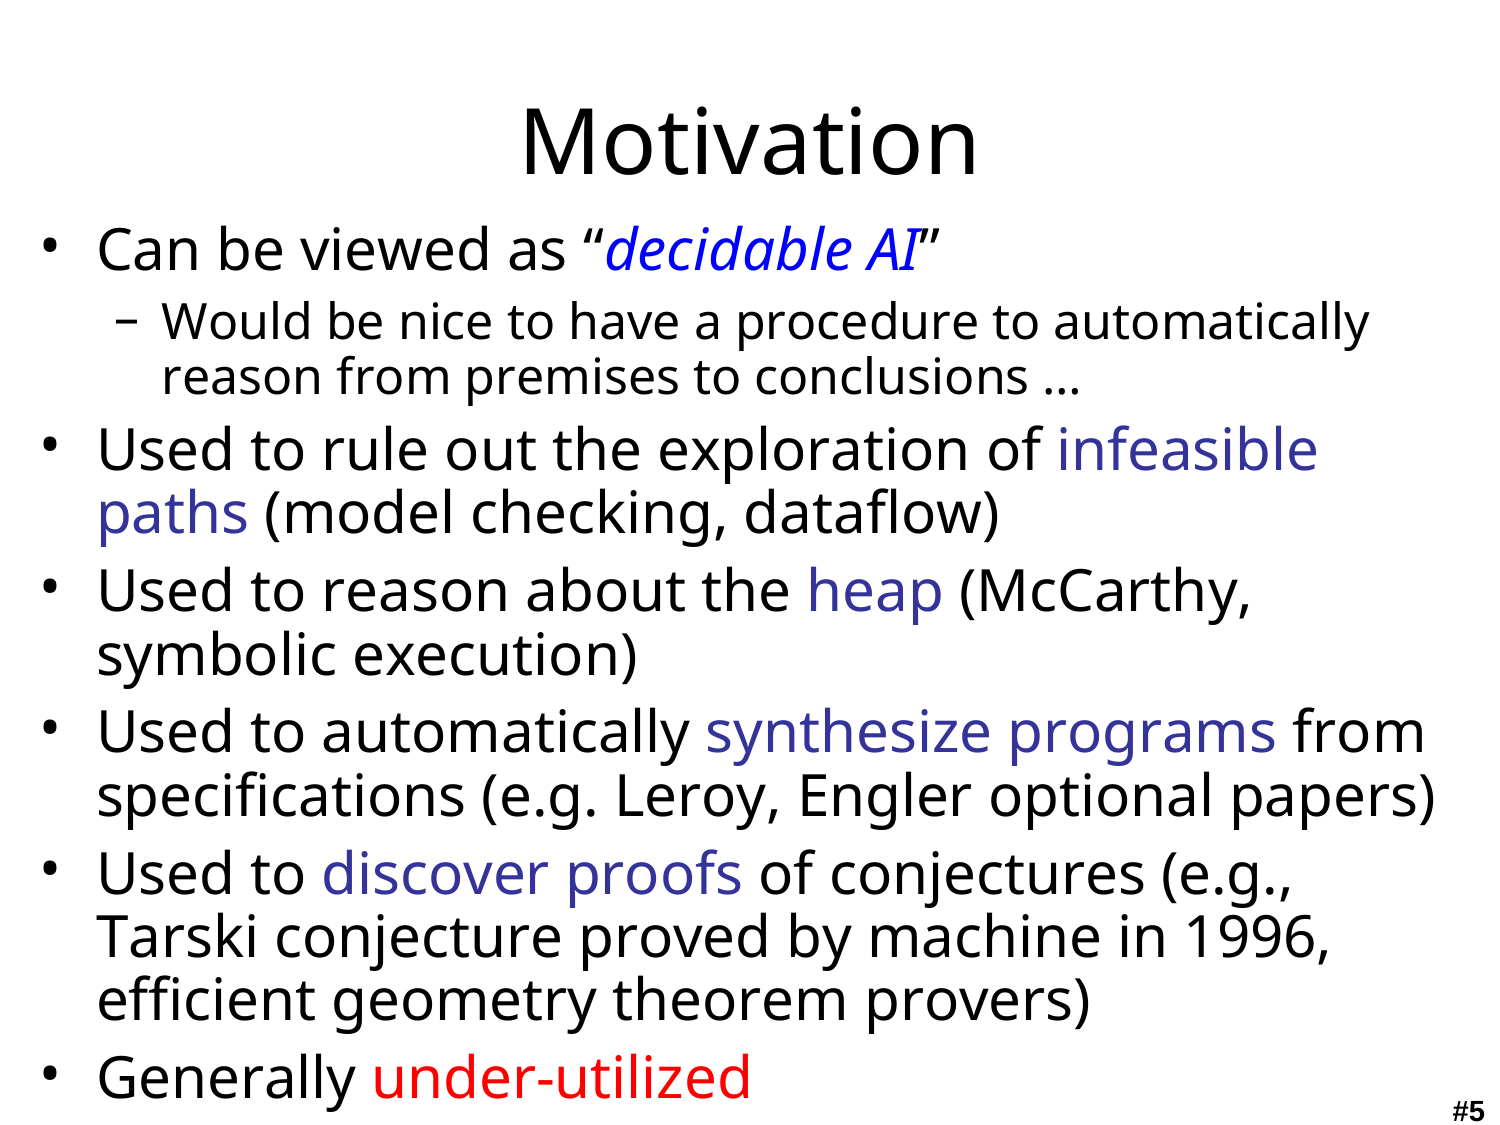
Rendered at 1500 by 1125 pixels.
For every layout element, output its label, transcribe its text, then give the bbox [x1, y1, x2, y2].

title Motivation [24, 45, 1476, 212]
list Can be viewed as “decidable AI” Would be nice to have a procedure to automatically reason from premises to conclusions … Used to rule out the exploration of infeasible paths (model checking, dataflow) Used to reason about the heap (McCarthy, symbolic execution) Used to automatically synthesize programs from specifications (e.g. Leroy, Engler optional papers) Used to discover proofs of conjectures (e.g., Tarski conjecture proved by machine in 1996, efficient geometry theorem provers) Generally under-utilized [24, 212, 1476, 1051]
